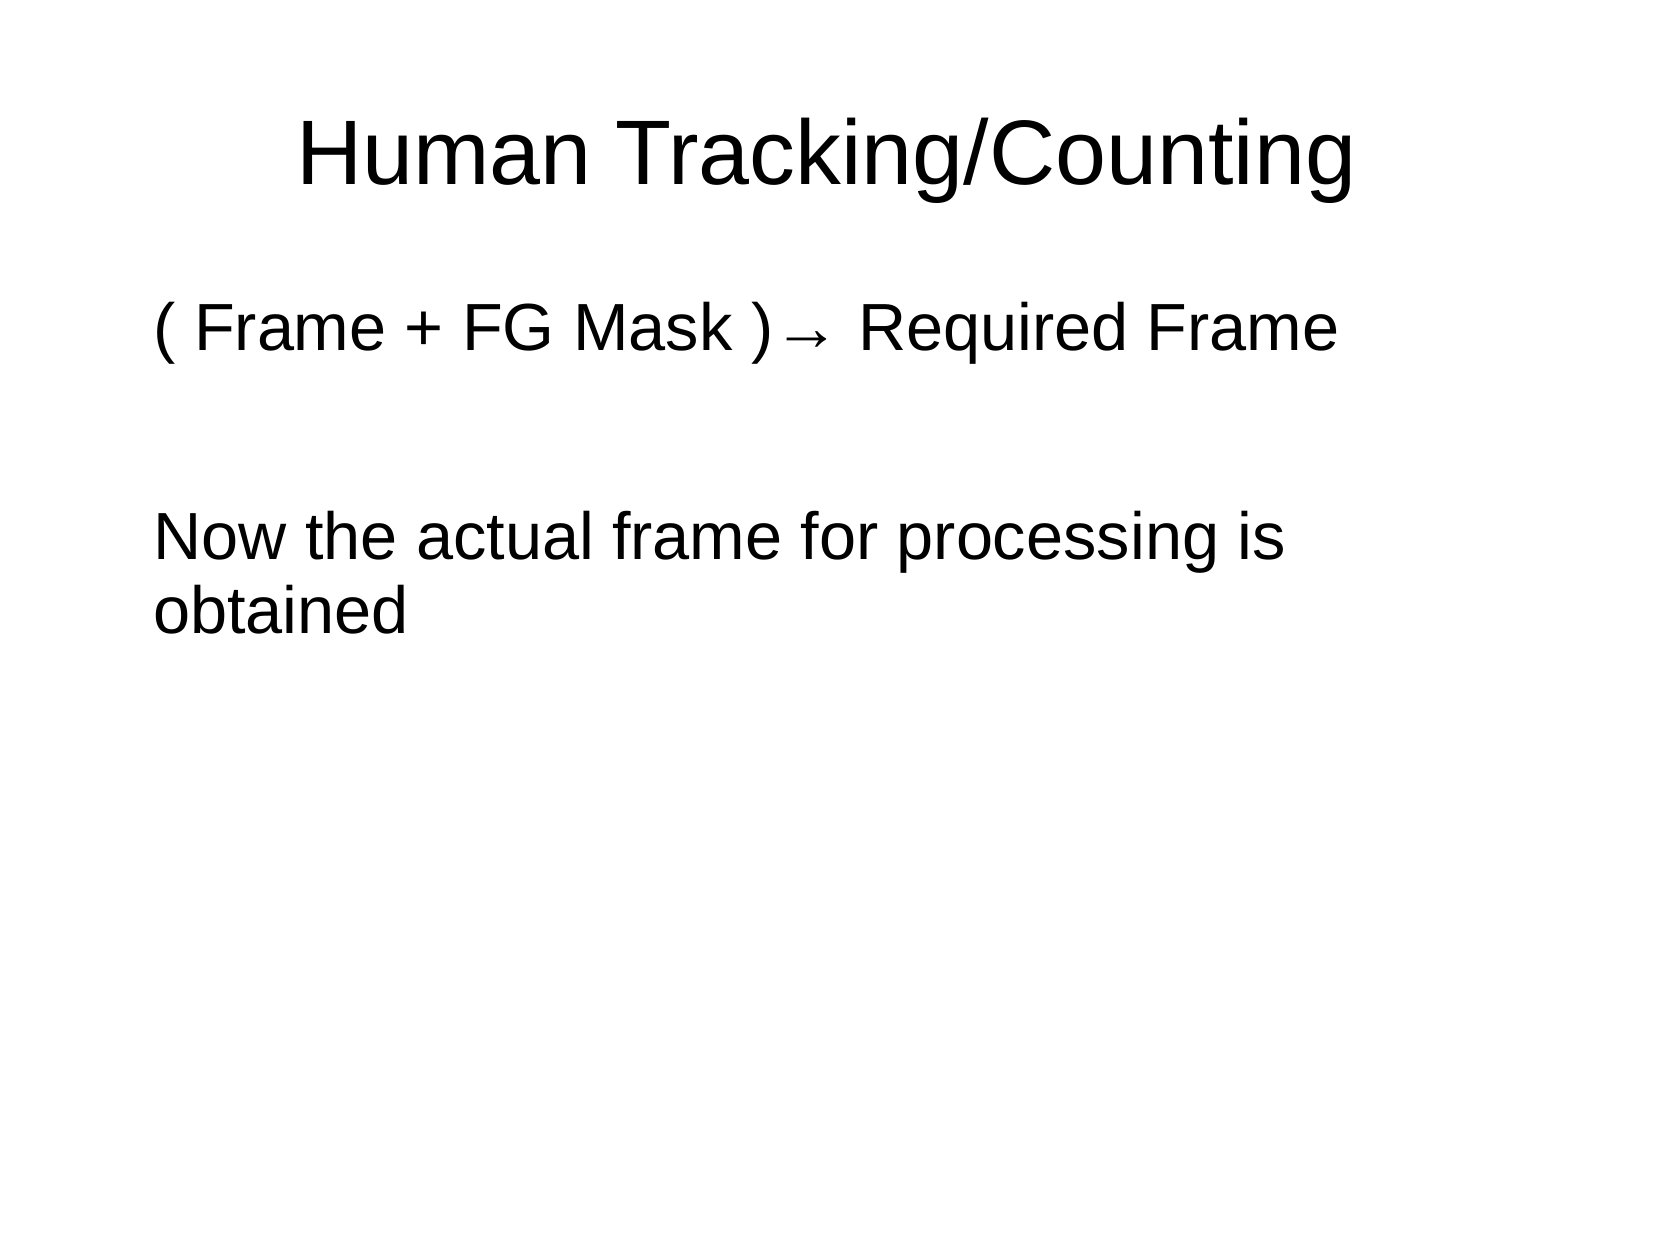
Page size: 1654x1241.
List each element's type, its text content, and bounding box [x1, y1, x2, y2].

list ( Frame + FG Mask )→ Required Frame Now the actual frame for processing is obtained [82, 290, 1538, 1010]
title Human Tracking/Counting [82, 49, 1571, 257]
